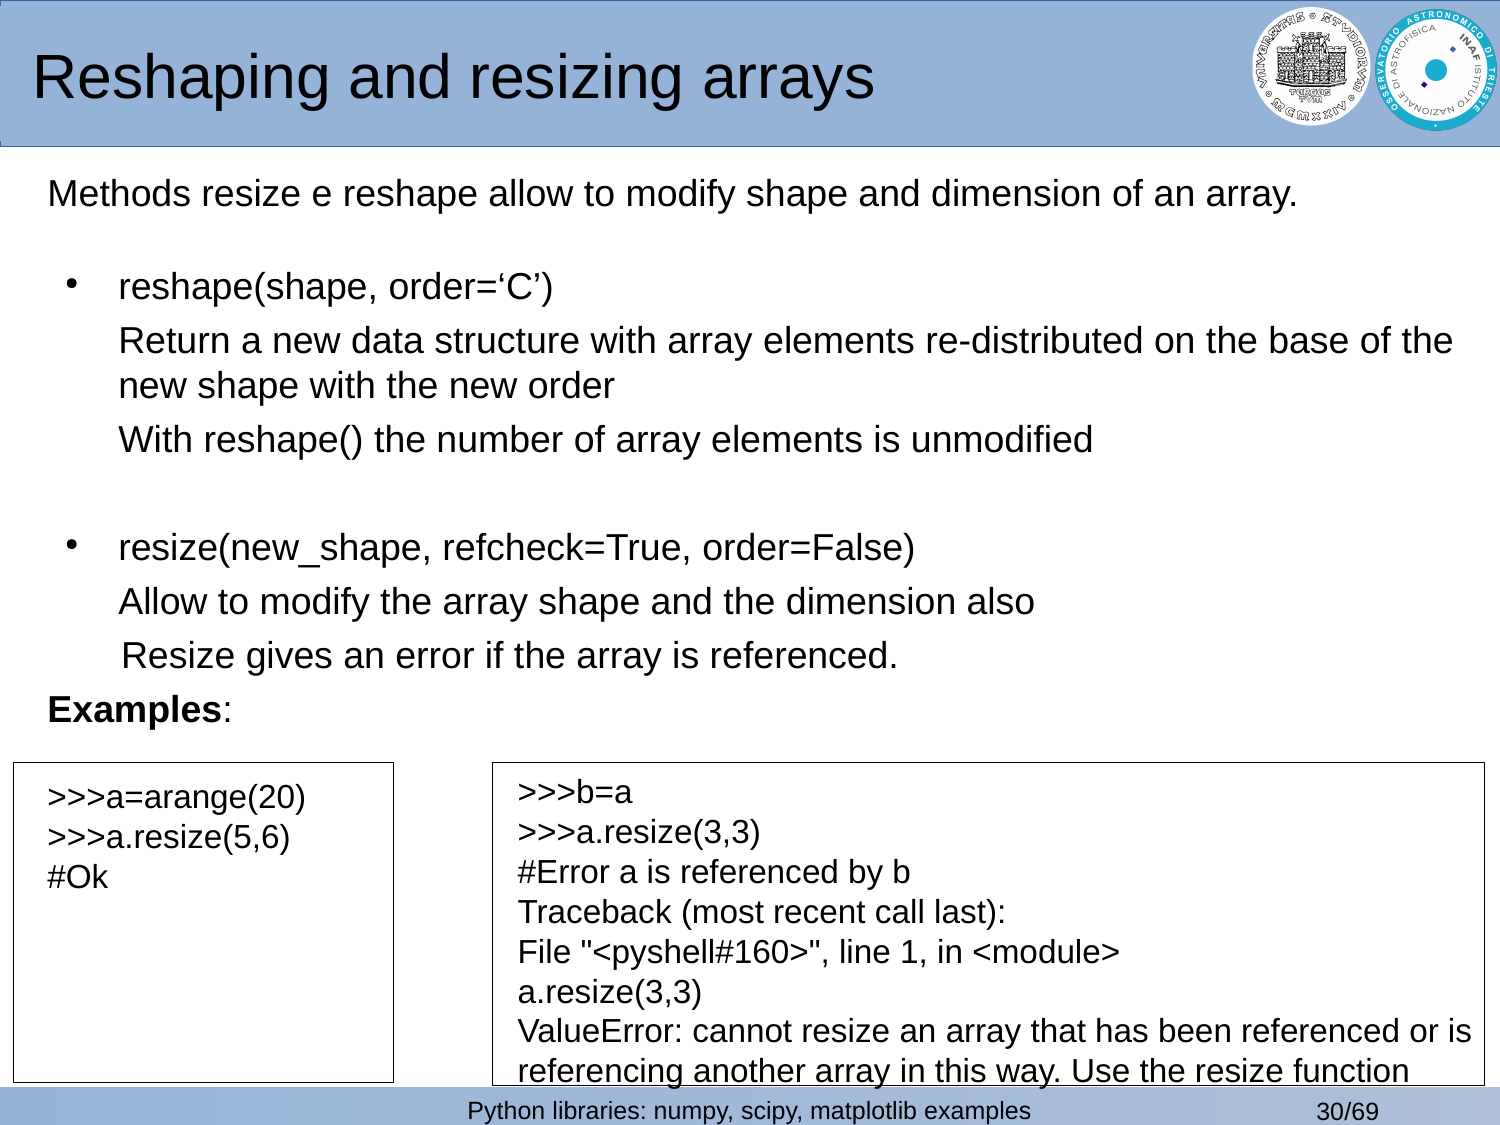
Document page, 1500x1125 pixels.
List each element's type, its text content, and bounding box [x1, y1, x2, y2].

text_box Reshaping and resizing arrays [0, 5, 1253, 141]
picture [1253, 0, 1500, 156]
text_box [492, 762, 1485, 1086]
list Methods resize e reshape allow to modify shape and dimension of an array. reshape(shape, order=‘C’) Return a new data structure with array elements re-distributed on the base of the new shape with the new order With reshape() the number of array elements is unmodified resize(new_shape, refcheck=True, order=False) Allow to modify the array shape and the dimension also Resize gives an error if the array is referenced. Examples: >>>a=arange(20) >>>a.resize(5,6) #Ok [32, 161, 1500, 1063]
text_box [13, 762, 394, 1083]
